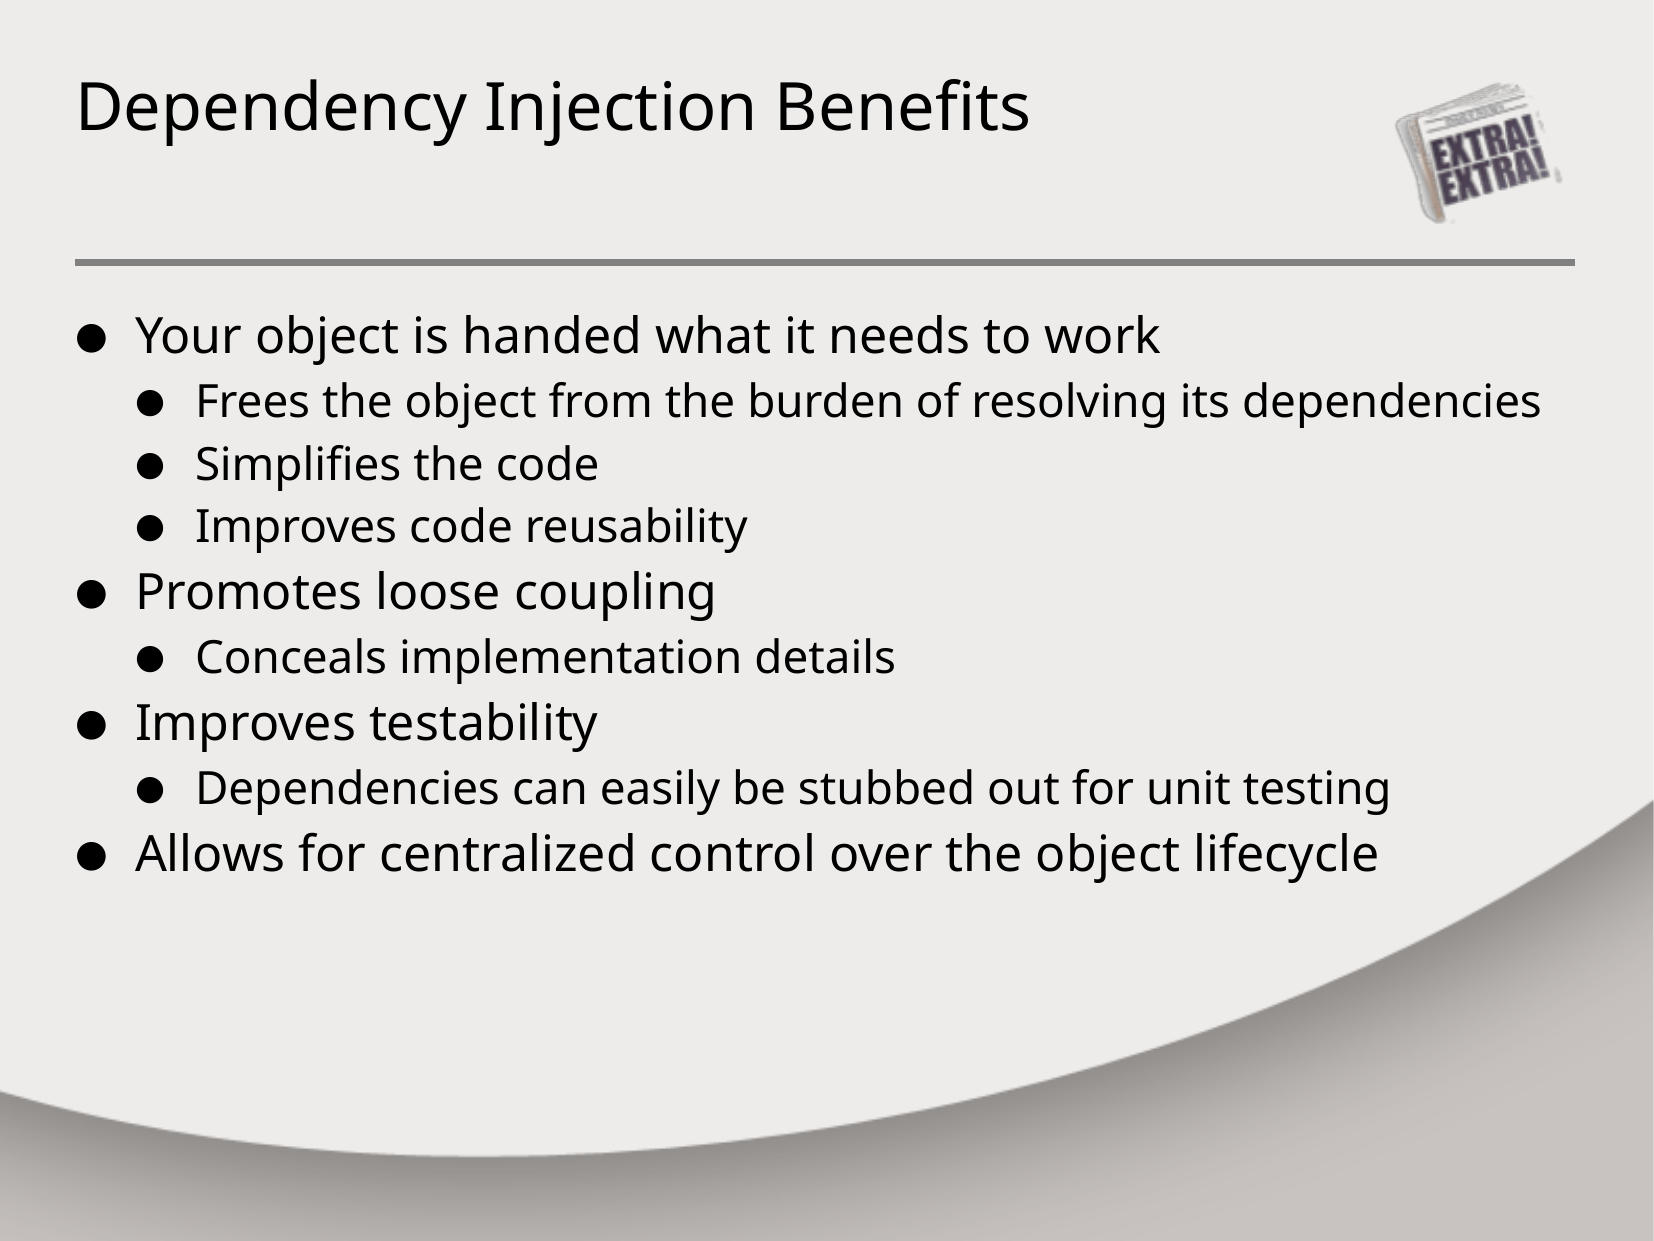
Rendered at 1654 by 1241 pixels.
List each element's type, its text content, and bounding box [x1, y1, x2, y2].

picture [0, 0, 1654, 1241]
list Your object is handed what it needs to work Frees the object from the burden of resolving its dependencies Simplifies the code Improves code reusability Promotes loose coupling Conceals implementation details Improves testability Dependencies can easily be stubbed out for unit testing Allows for centralized control over the object lifecycle [75, 300, 1576, 1163]
title Dependency Injection Benefits [75, 75, 1387, 226]
